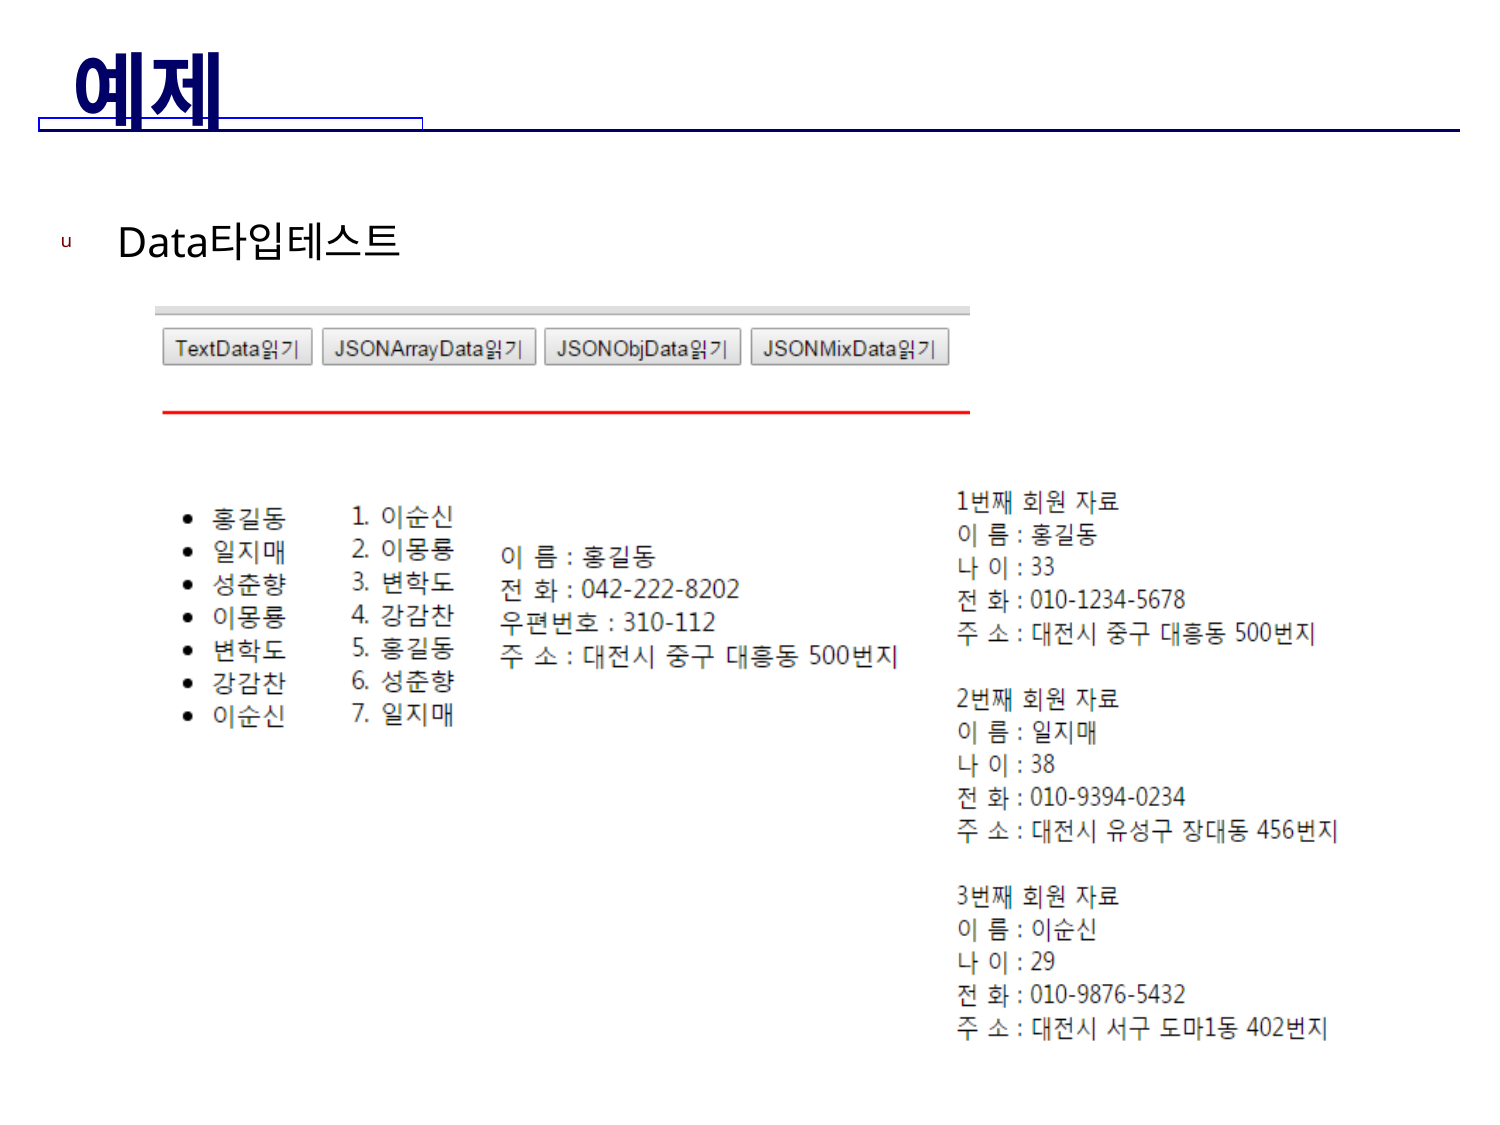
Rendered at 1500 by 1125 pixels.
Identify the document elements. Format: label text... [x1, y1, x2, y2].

picture [155, 306, 970, 438]
list Data타입테스트 [45, 208, 1460, 1027]
picture [948, 463, 1385, 1066]
picture [490, 532, 916, 685]
title 예제 [58, 31, 1077, 110]
picture [339, 492, 471, 739]
picture [155, 466, 320, 765]
